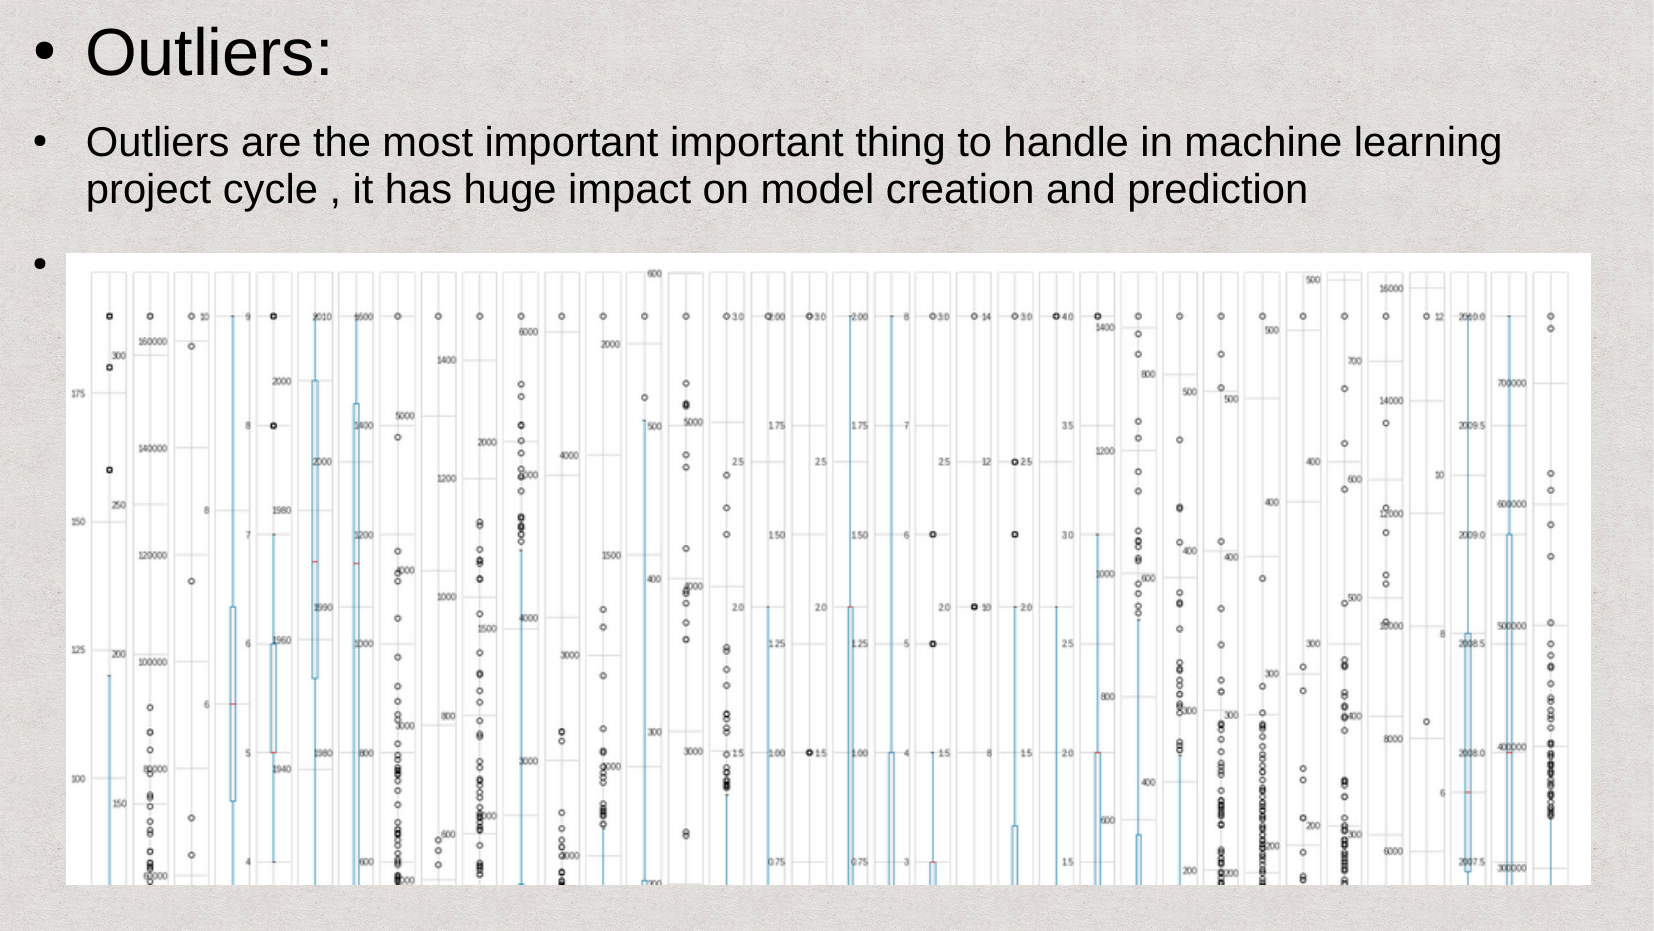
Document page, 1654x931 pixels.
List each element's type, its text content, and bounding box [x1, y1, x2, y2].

list Outliers: Outliers are the most important important thing to handle in machine learning project cycle , it has huge impact on model creation and prediction [15, 15, 1636, 915]
picture [0, 0, 1654, 931]
